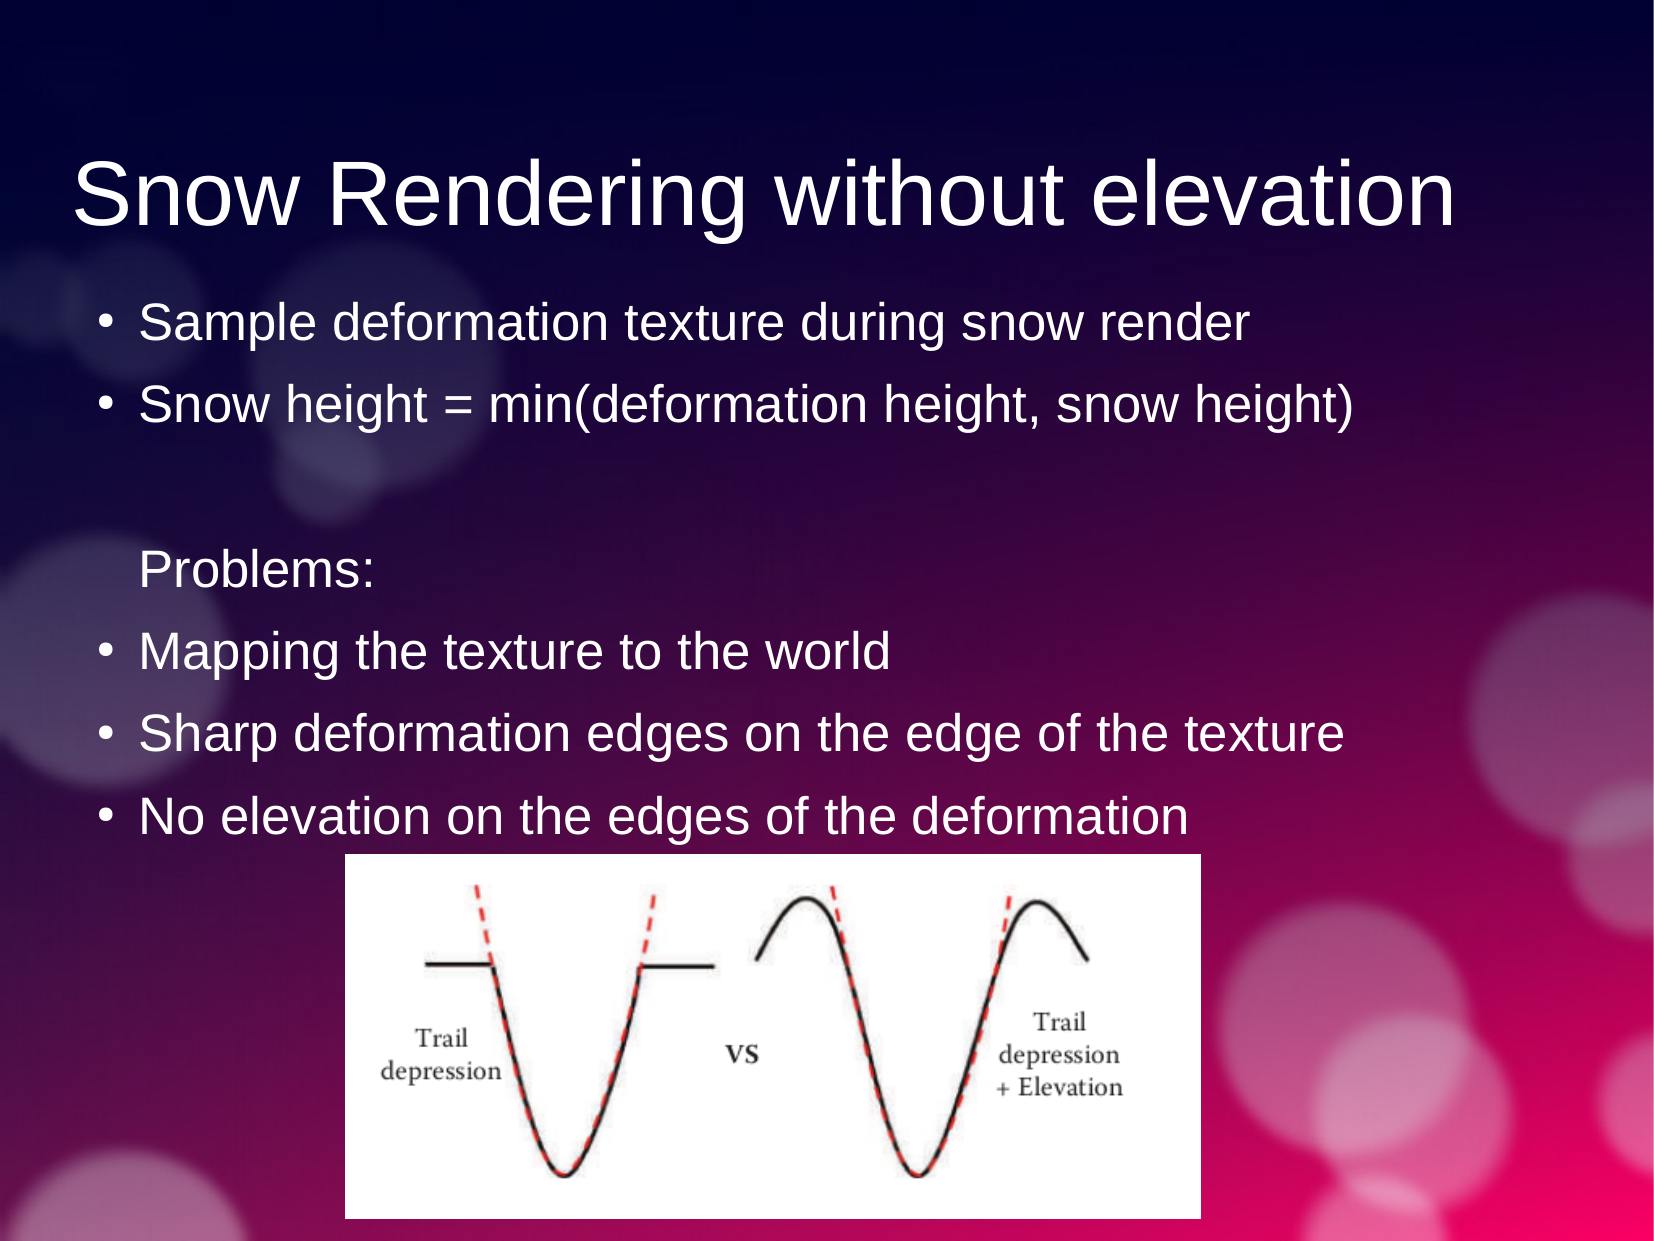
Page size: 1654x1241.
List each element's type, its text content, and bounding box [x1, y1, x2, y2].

list Sample deformation texture during snow render Snow height = min(deformation height, snow height) Problems: Mapping the texture to the world Sharp deformation edges on the edge of the texture No elevation on the edges of the deformation [82, 292, 1571, 852]
title Snow Rendering without elevation [71, 90, 1561, 298]
picture [0, 0, 1654, 1241]
